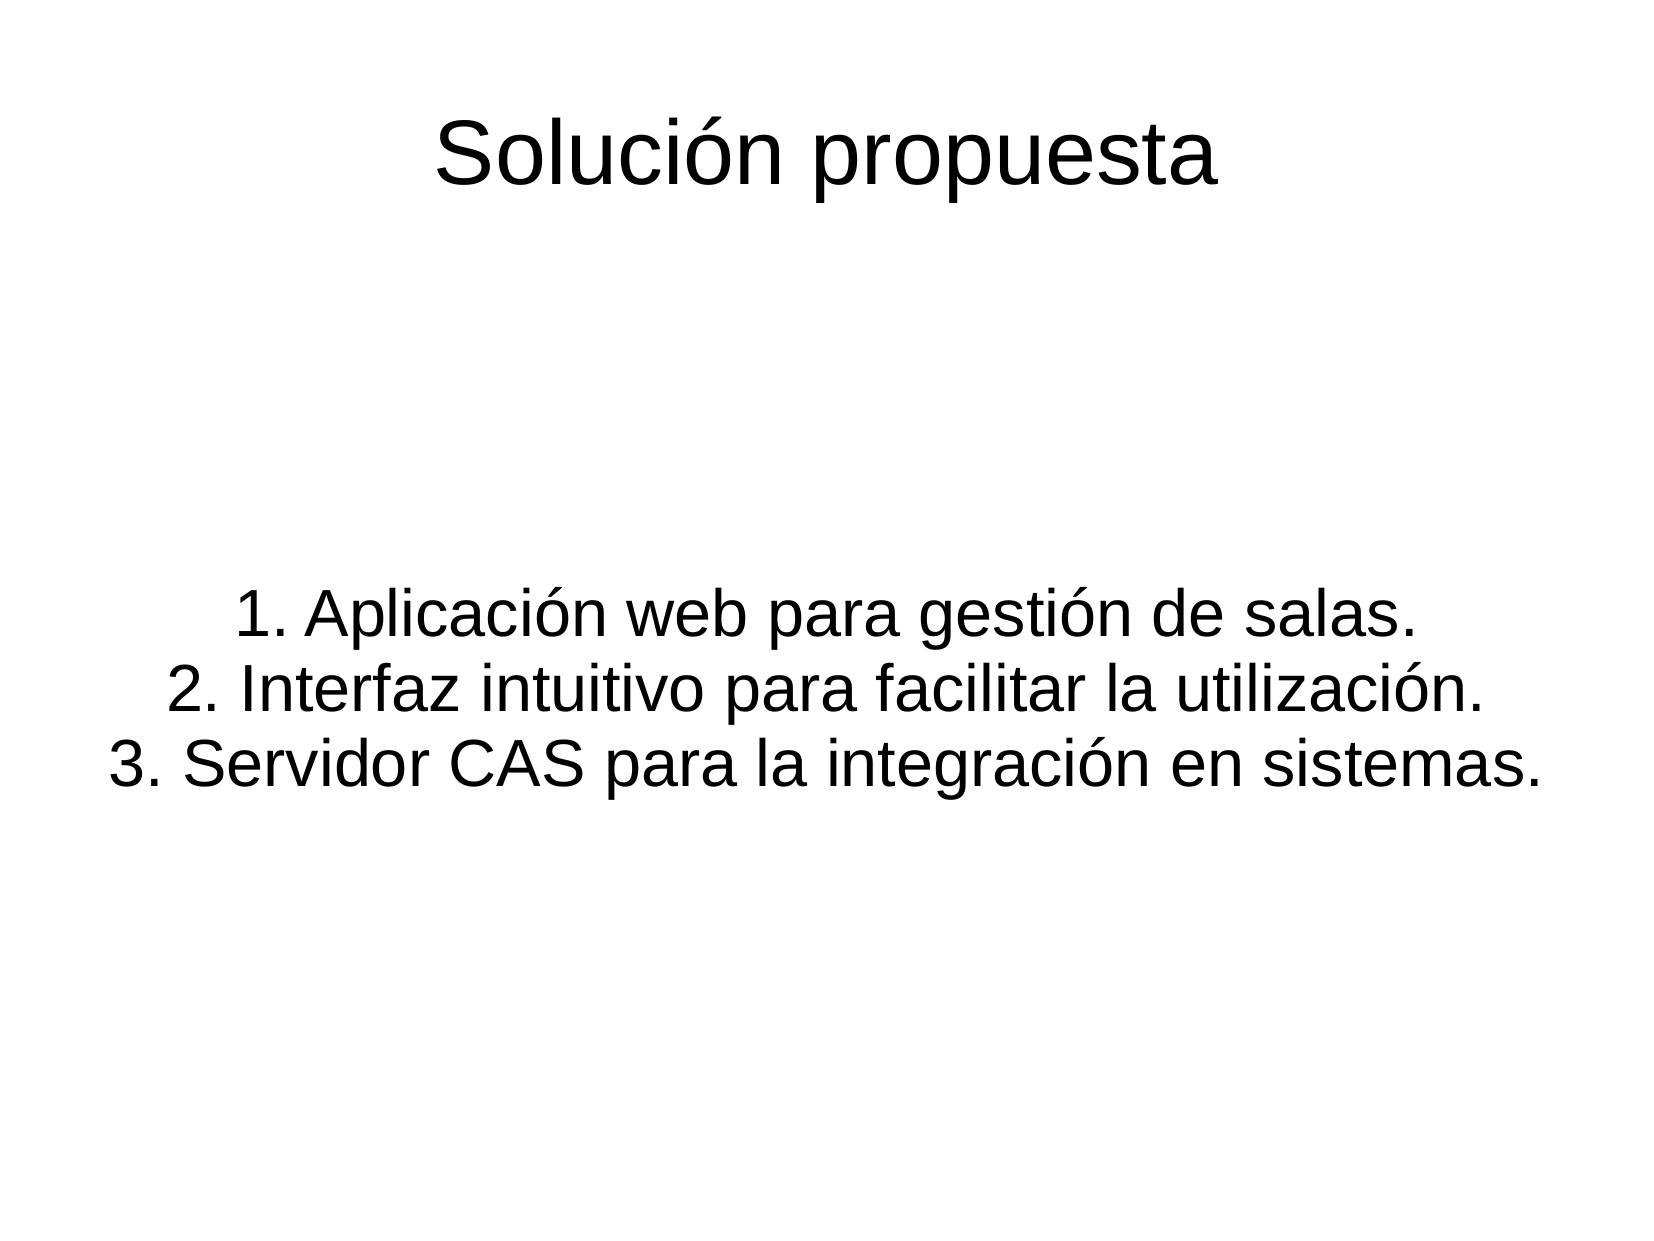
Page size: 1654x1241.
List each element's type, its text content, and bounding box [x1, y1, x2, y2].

title Solución propuesta [82, 56, 1571, 250]
subtitle 1. Aplicación web para gestión de salas. 2. Interfaz intuitivo para facilitar la utilización. 3. Servidor CAS para la integración en sistemas. [82, 297, 1571, 1004]
